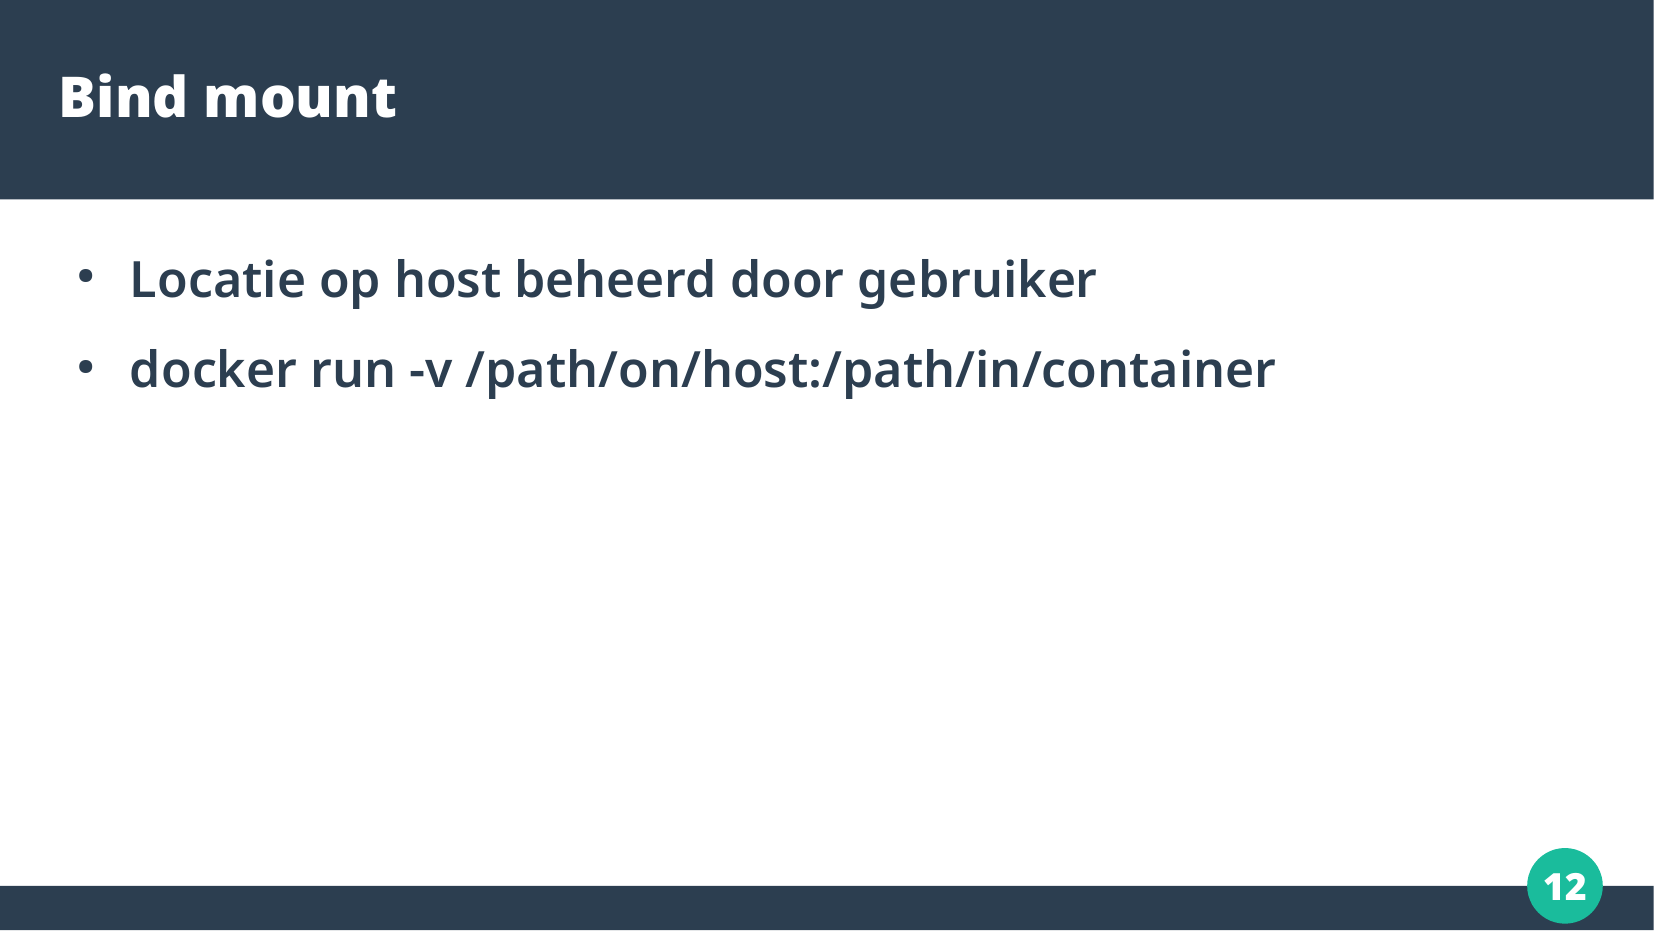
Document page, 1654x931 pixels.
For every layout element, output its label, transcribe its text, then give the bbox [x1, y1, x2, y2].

list Locatie op host beheerd door gebruiker docker run -v /path/on/host:/path/in/container [59, 243, 1595, 864]
title Bind mount [59, 37, 1595, 156]
